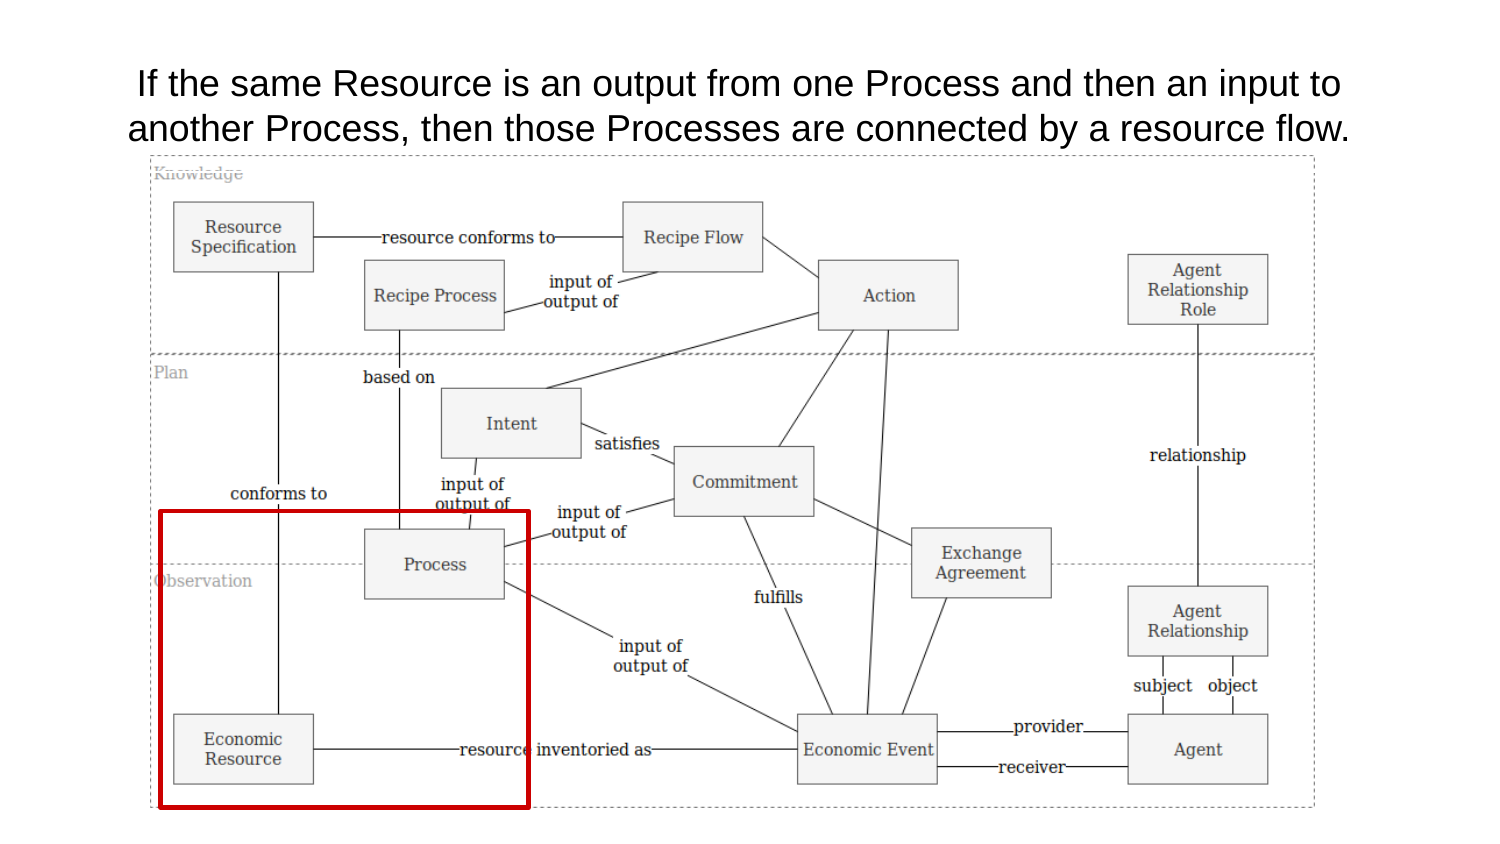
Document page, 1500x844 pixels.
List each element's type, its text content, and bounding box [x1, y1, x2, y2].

picture [163, 513, 526, 805]
picture [150, 173, 1315, 808]
text_box If the same Resource is an output from one Process and then an input to another Process, then those Processes are connected by a resource flow. [74, 43, 1405, 173]
